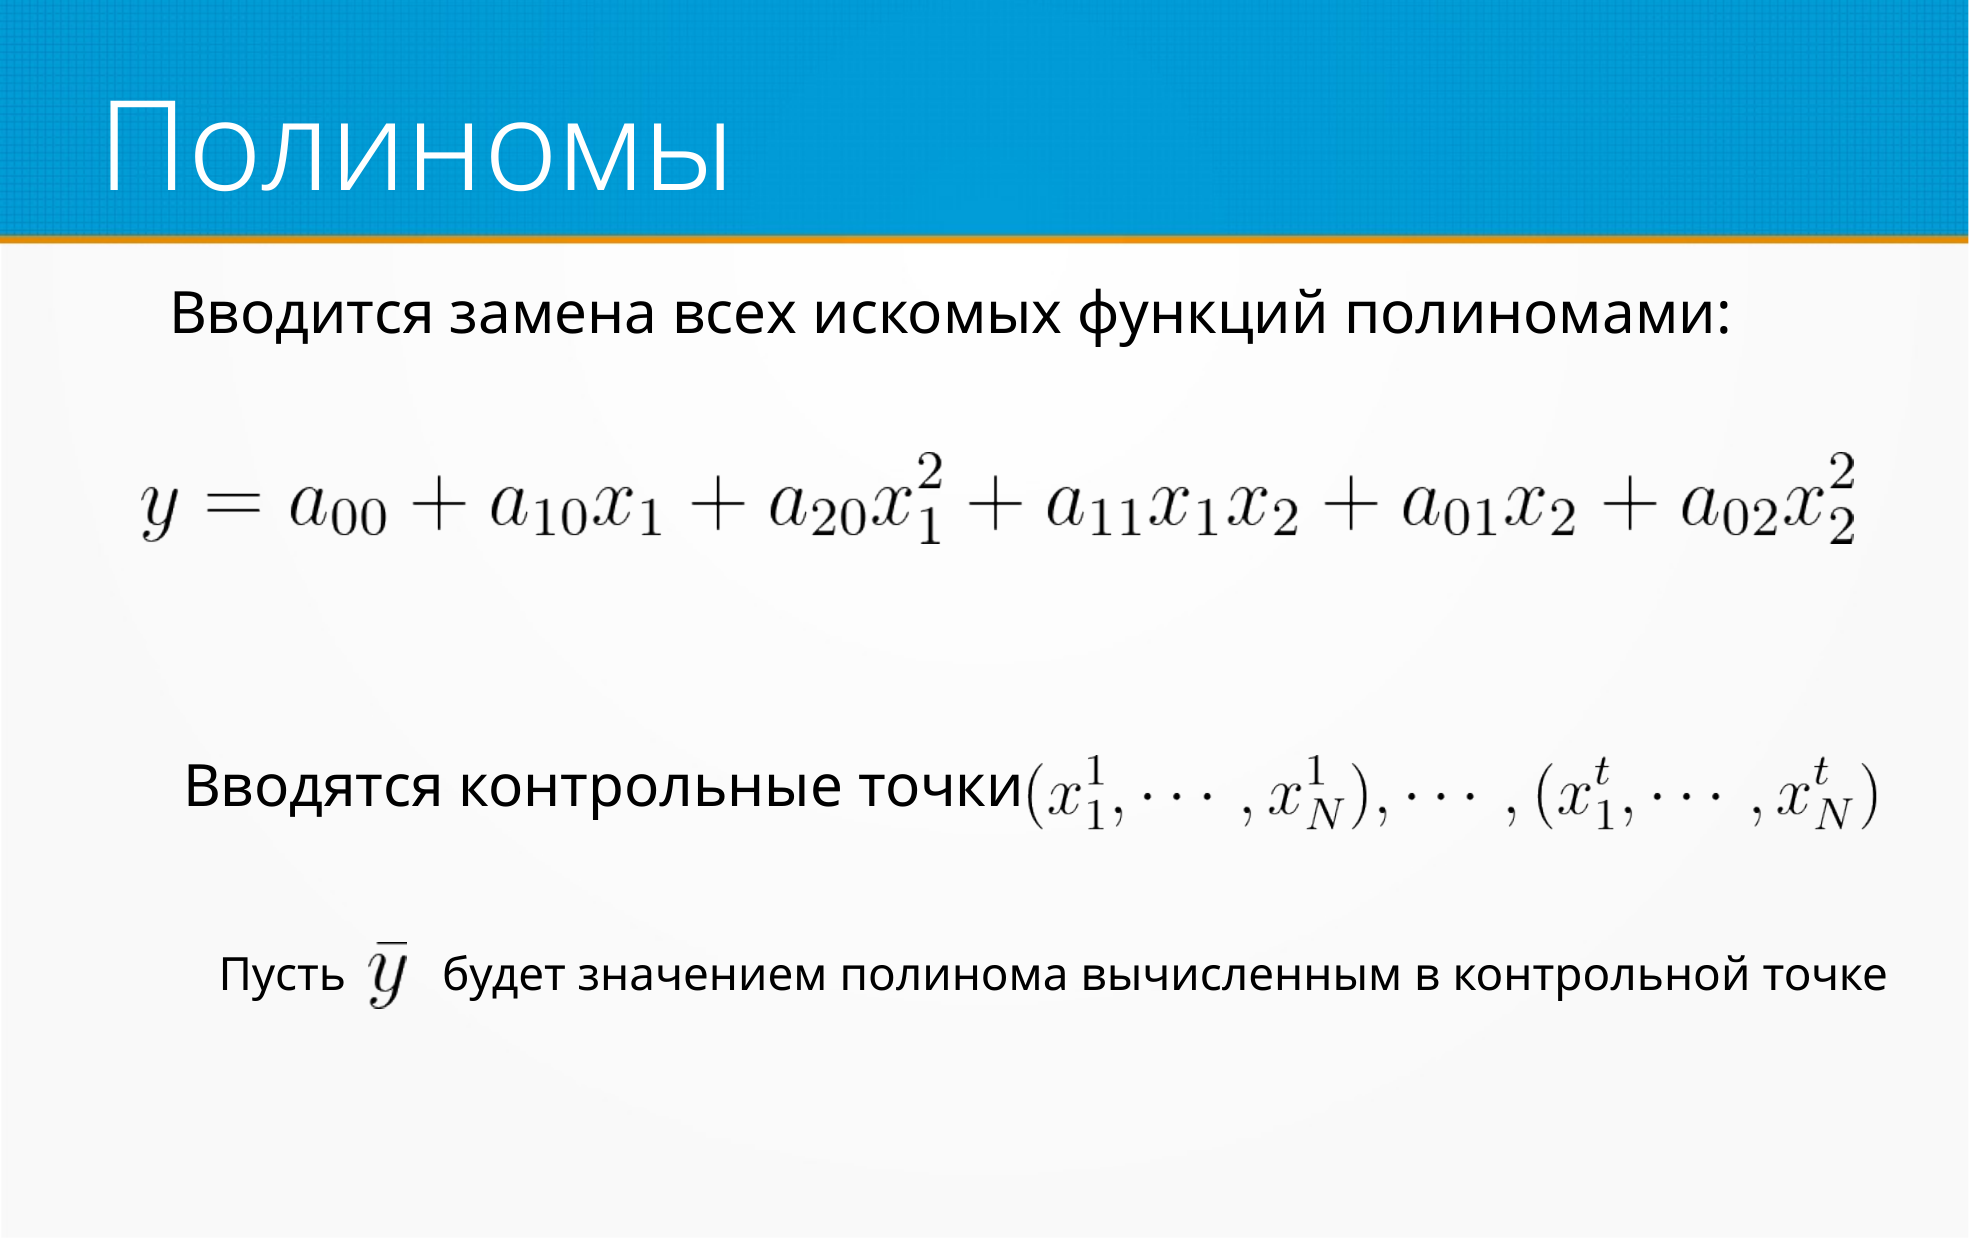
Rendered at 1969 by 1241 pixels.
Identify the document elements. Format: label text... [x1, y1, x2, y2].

list Вводится замена всех искомых функций полиномами: [98, 271, 1861, 388]
text_box Вводятся контрольные точки [177, 744, 1003, 823]
text_box Пусть будет значением полинома вычисленным в контрольной точке [212, 940, 1806, 1005]
picture [0, 233, 1969, 1241]
title Полиномы [98, 19, 1870, 227]
